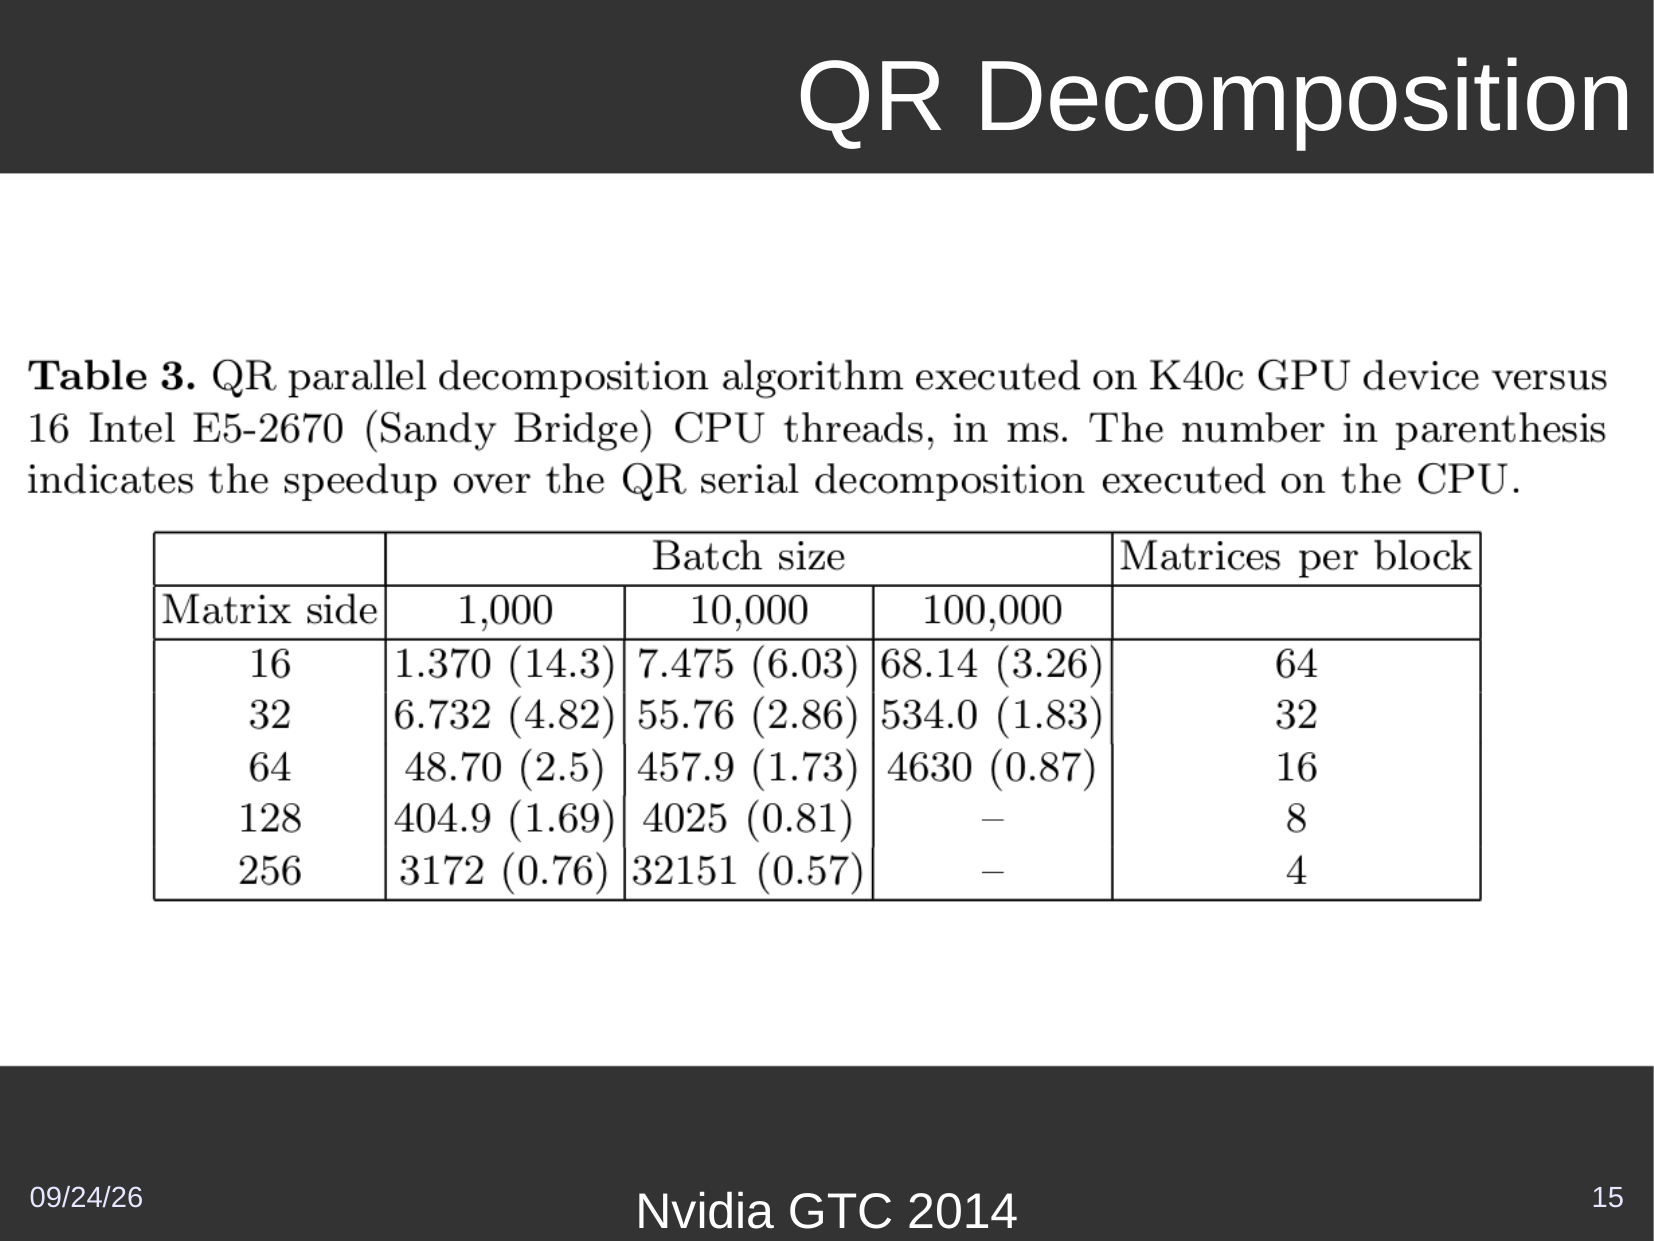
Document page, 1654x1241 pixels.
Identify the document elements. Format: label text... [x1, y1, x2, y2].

picture [0, 0, 1654, 1241]
text_box Nvidia GTC 2014 [29, 1182, 1625, 1239]
title QR Decomposition [40, 11, 1636, 181]
